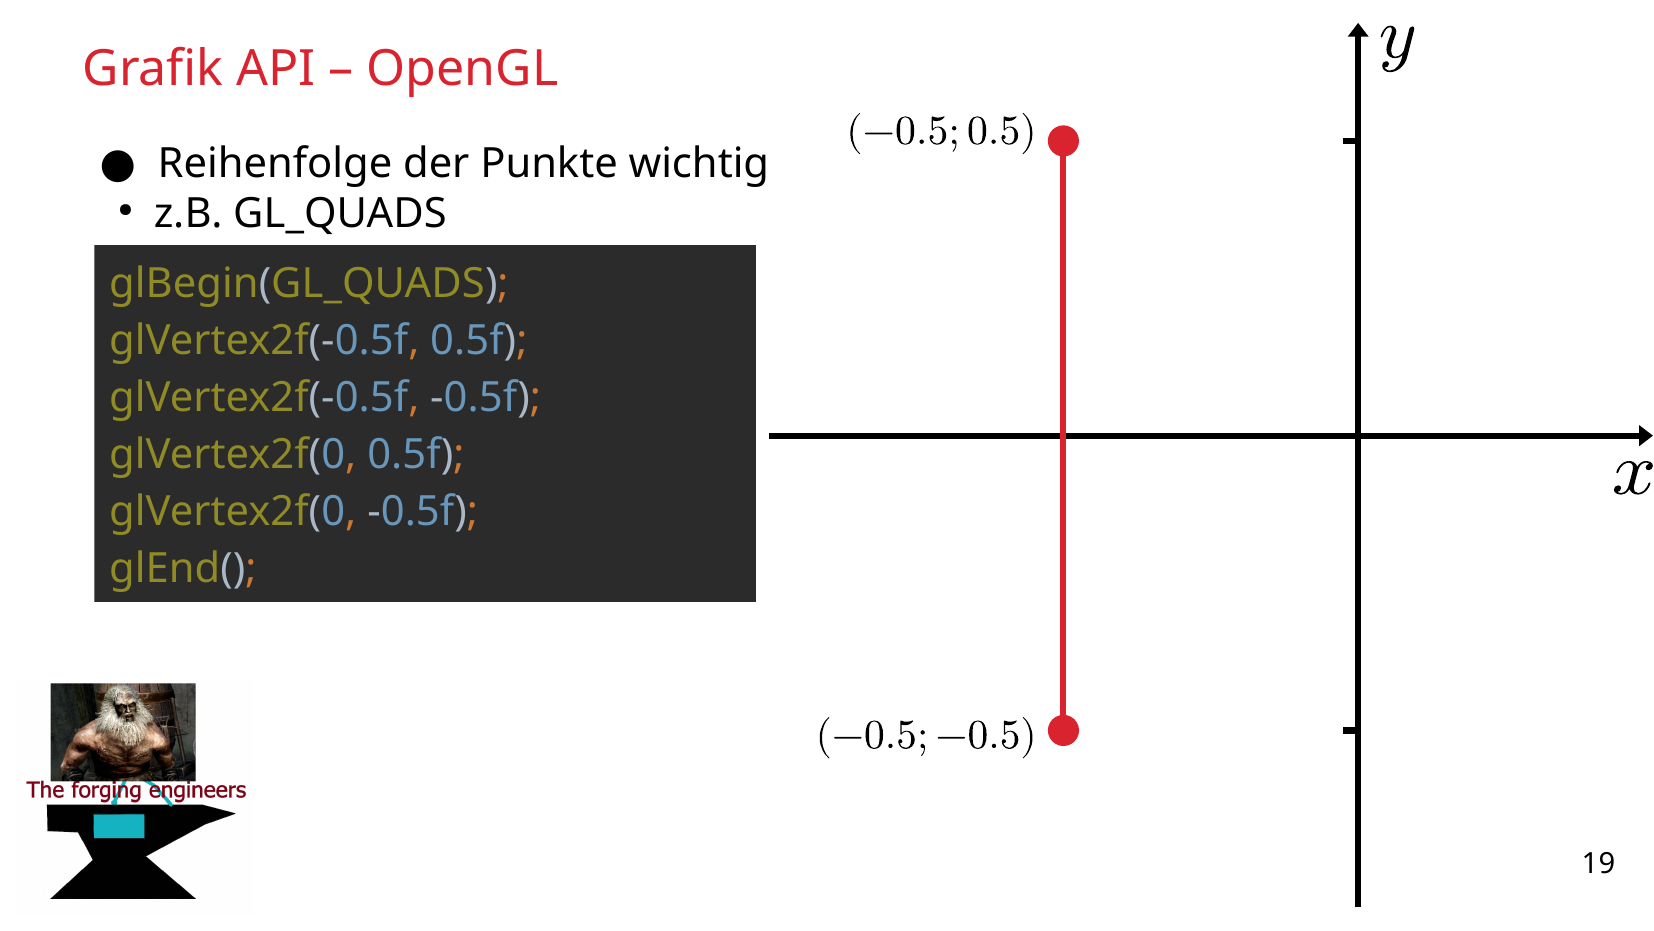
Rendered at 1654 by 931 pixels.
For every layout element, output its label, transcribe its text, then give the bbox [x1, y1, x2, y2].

picture [17, 679, 254, 916]
picture [767, 22, 1654, 909]
text_box Reihenfolge der Punkte wichtig z.B. GL_QUADS [82, 135, 767, 284]
text_box glBegin(GL_QUADS); glVertex2f(-0.5f, 0.5f); glVertex2f(-0.5f, -0.5f); glVertex2f(0, 0.5f); glVertex2f(0, -0.5f); glEnd(); [94, 245, 756, 544]
title Grafik API – OpenGL [82, 37, 767, 95]
